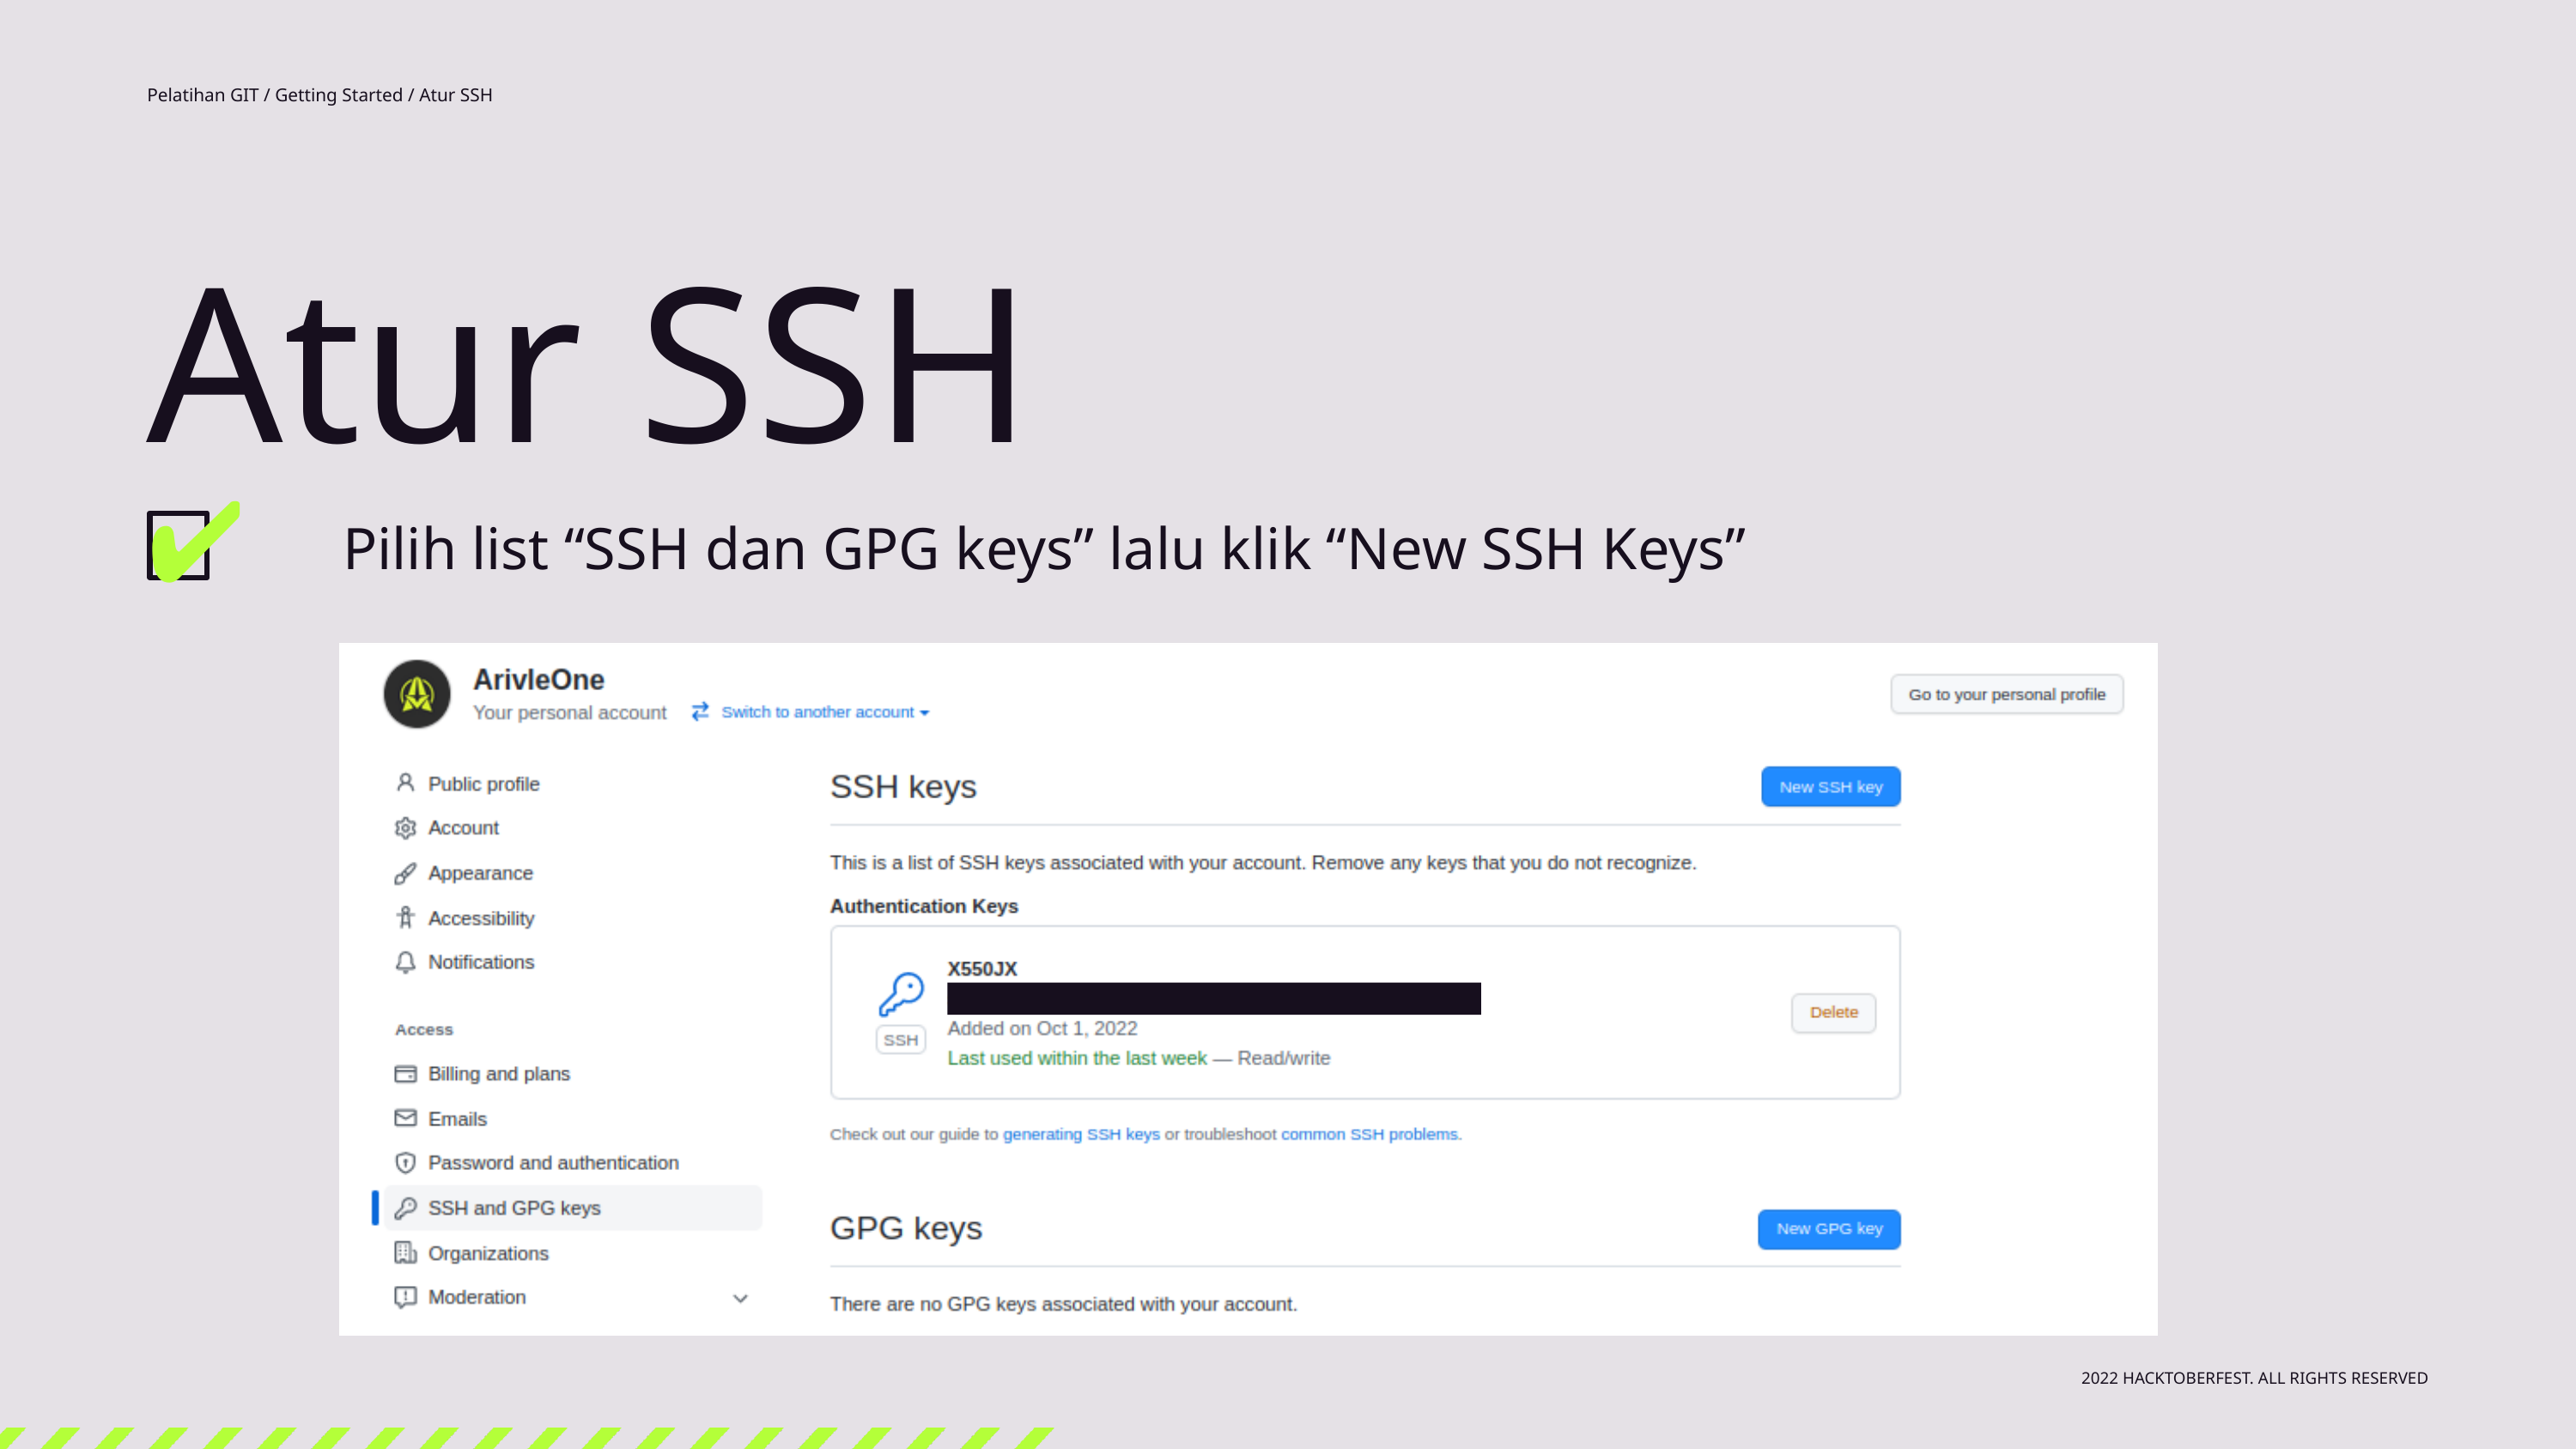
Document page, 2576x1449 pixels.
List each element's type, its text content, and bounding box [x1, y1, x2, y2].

text_box Atur SSH [133, 206, 1234, 477]
picture [0, 1428, 1054, 1449]
text_box 2022 HACKTOBERFEST. ALL RIGHTS RESERVED [1978, 1361, 2429, 1387]
text_box Pelatihan GIT / Getting Started / Atur SSH [147, 68, 677, 106]
text_box Pilih list “SSH dan GPG keys” lalu klik “New SSH Keys” [343, 494, 2255, 581]
text_box  [149, 477, 215, 609]
picture [339, 643, 2158, 1336]
text_box [947, 982, 1481, 1016]
